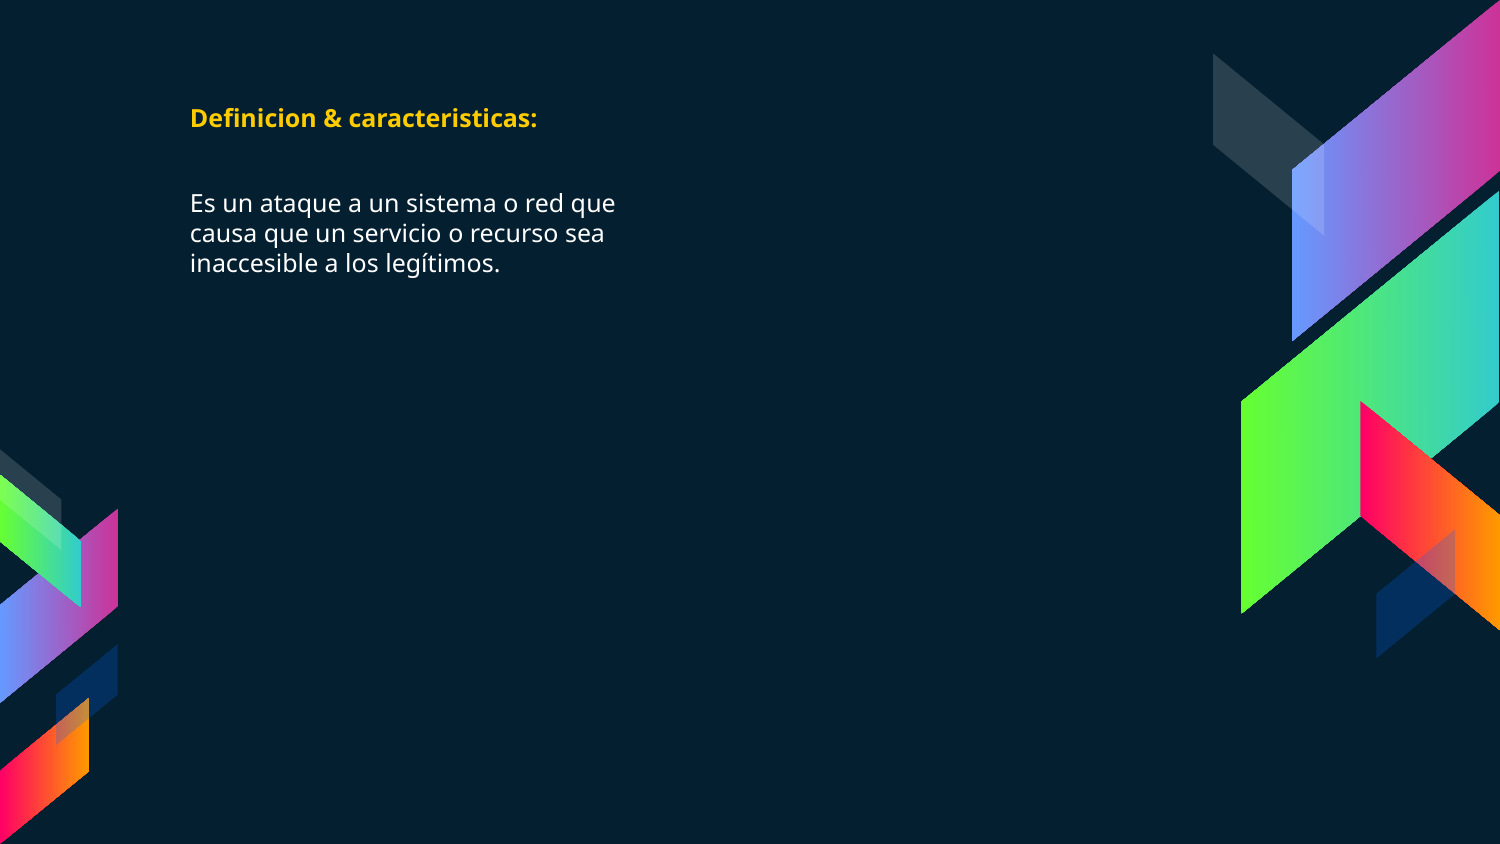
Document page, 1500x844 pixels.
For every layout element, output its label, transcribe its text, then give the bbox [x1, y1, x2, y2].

list Definicion & caracteristicas: Es un ataque a un sistema o red que causa que un servicio o recurso sea inaccesible a los legítimos. [175, 87, 655, 559]
